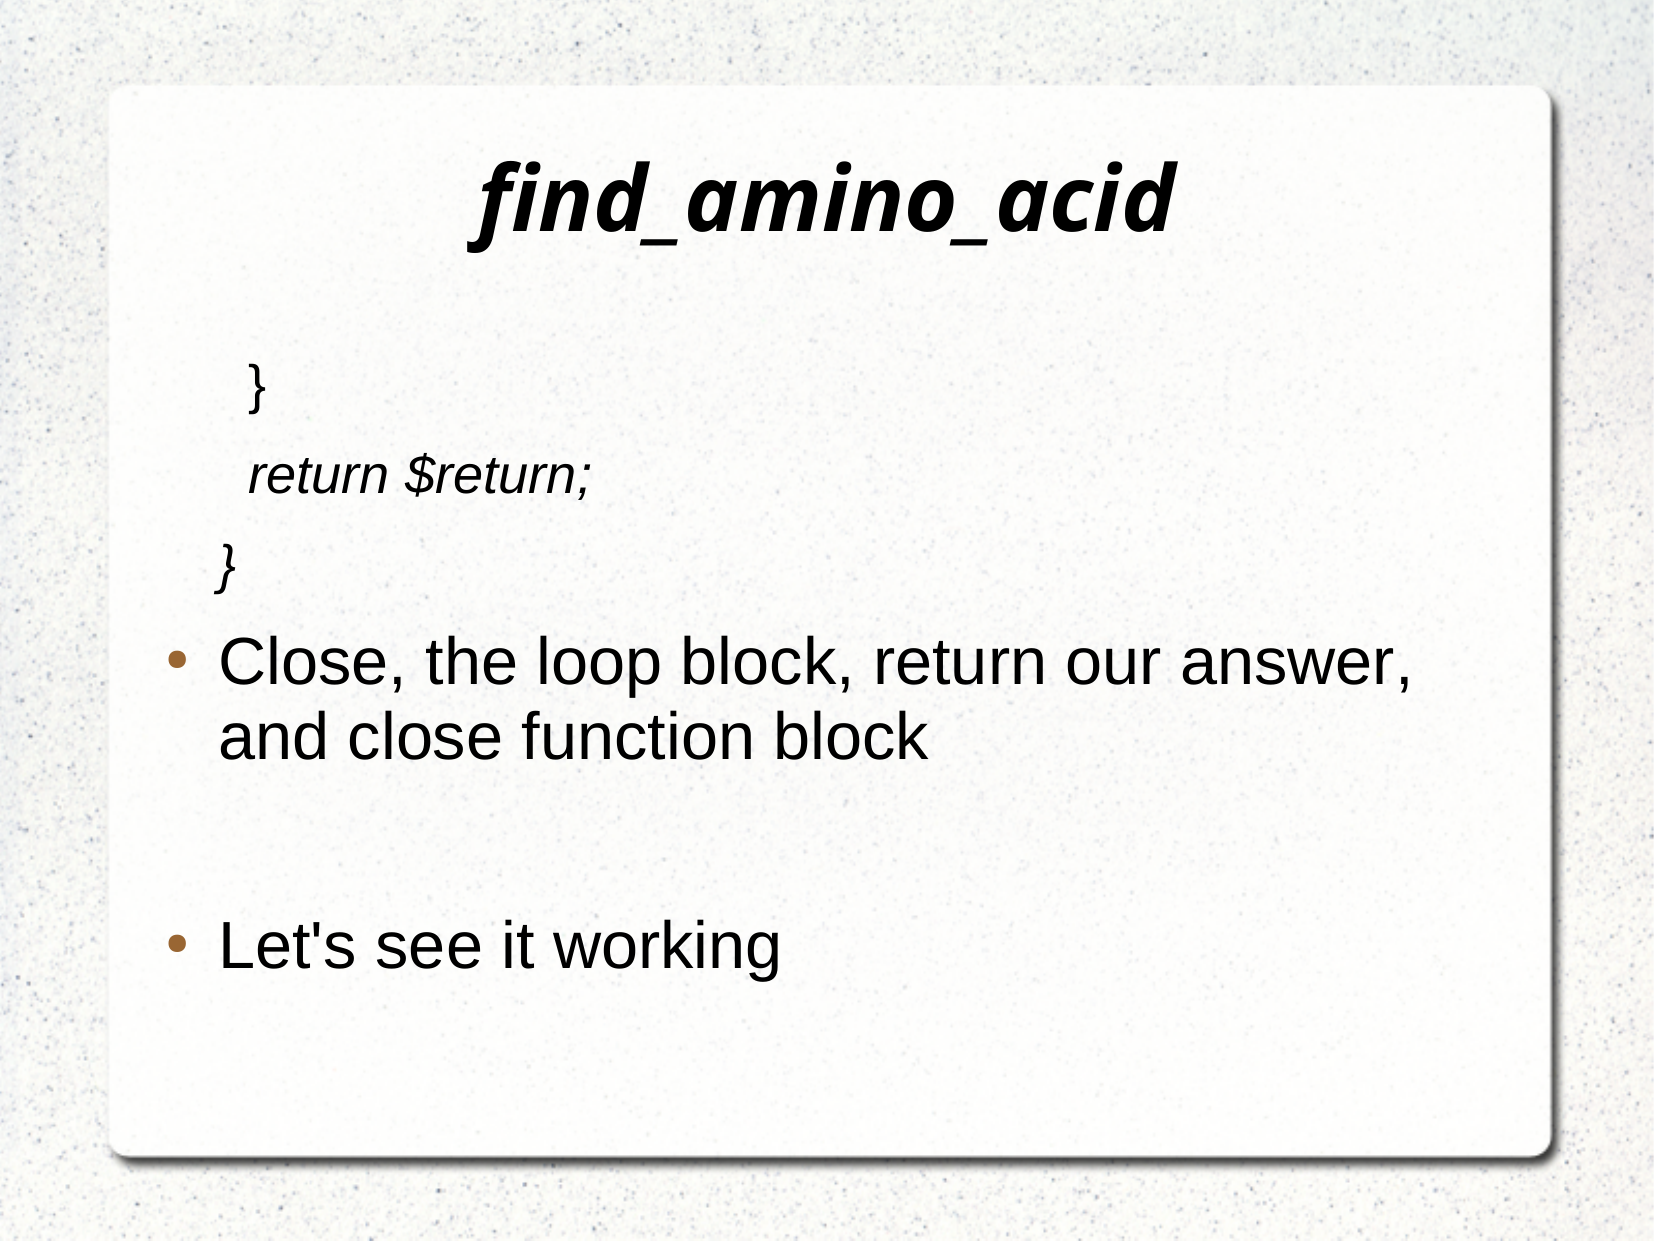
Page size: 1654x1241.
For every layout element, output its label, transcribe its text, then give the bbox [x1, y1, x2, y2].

picture [0, 0, 1654, 1241]
title find_amino_acid [118, 96, 1536, 296]
list } return $return; } Close, the loop block, return our answer, and close function block Let's see it working [147, 354, 1506, 990]
